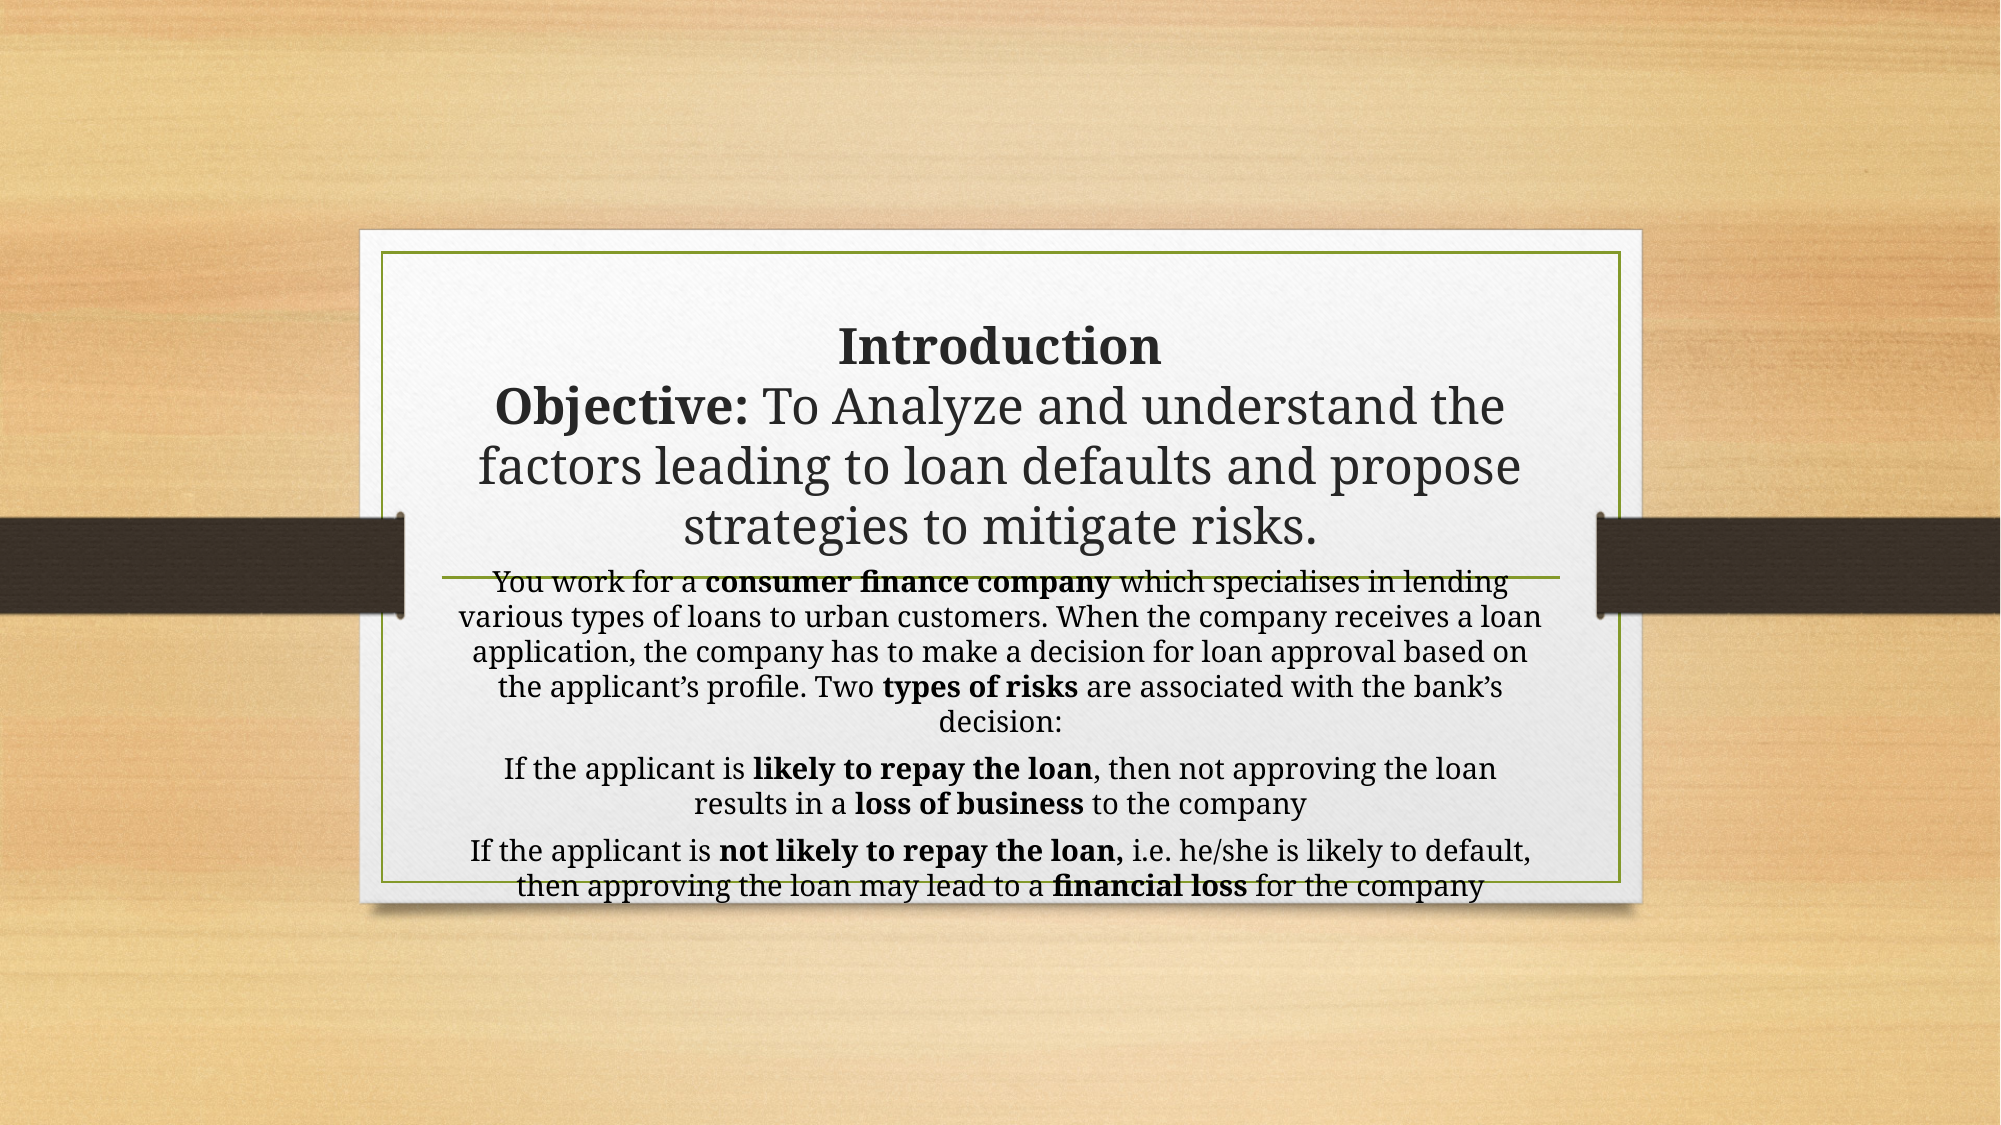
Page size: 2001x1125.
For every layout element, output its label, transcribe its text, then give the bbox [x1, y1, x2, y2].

title Introduction Objective: To Analyze and understand the factors leading to loan defaults and propose strategies to mitigate risks. [441, 306, 1560, 555]
subtitle You work for a consumer finance company which specialises in lending various types of loans to urban customers. When the company receives a loan application, the company has to make a decision for loan approval based on the applicant’s profile. Two types of risks are associated with the bank’s decision: If the applicant is likely to repay the loan, then not approving the loan results in a loss of business to the company If the applicant is not likely to repay the loan, i.e. he/she is likely to default, then approving the loan may lead to a financial loss for the company [441, 555, 1560, 817]
